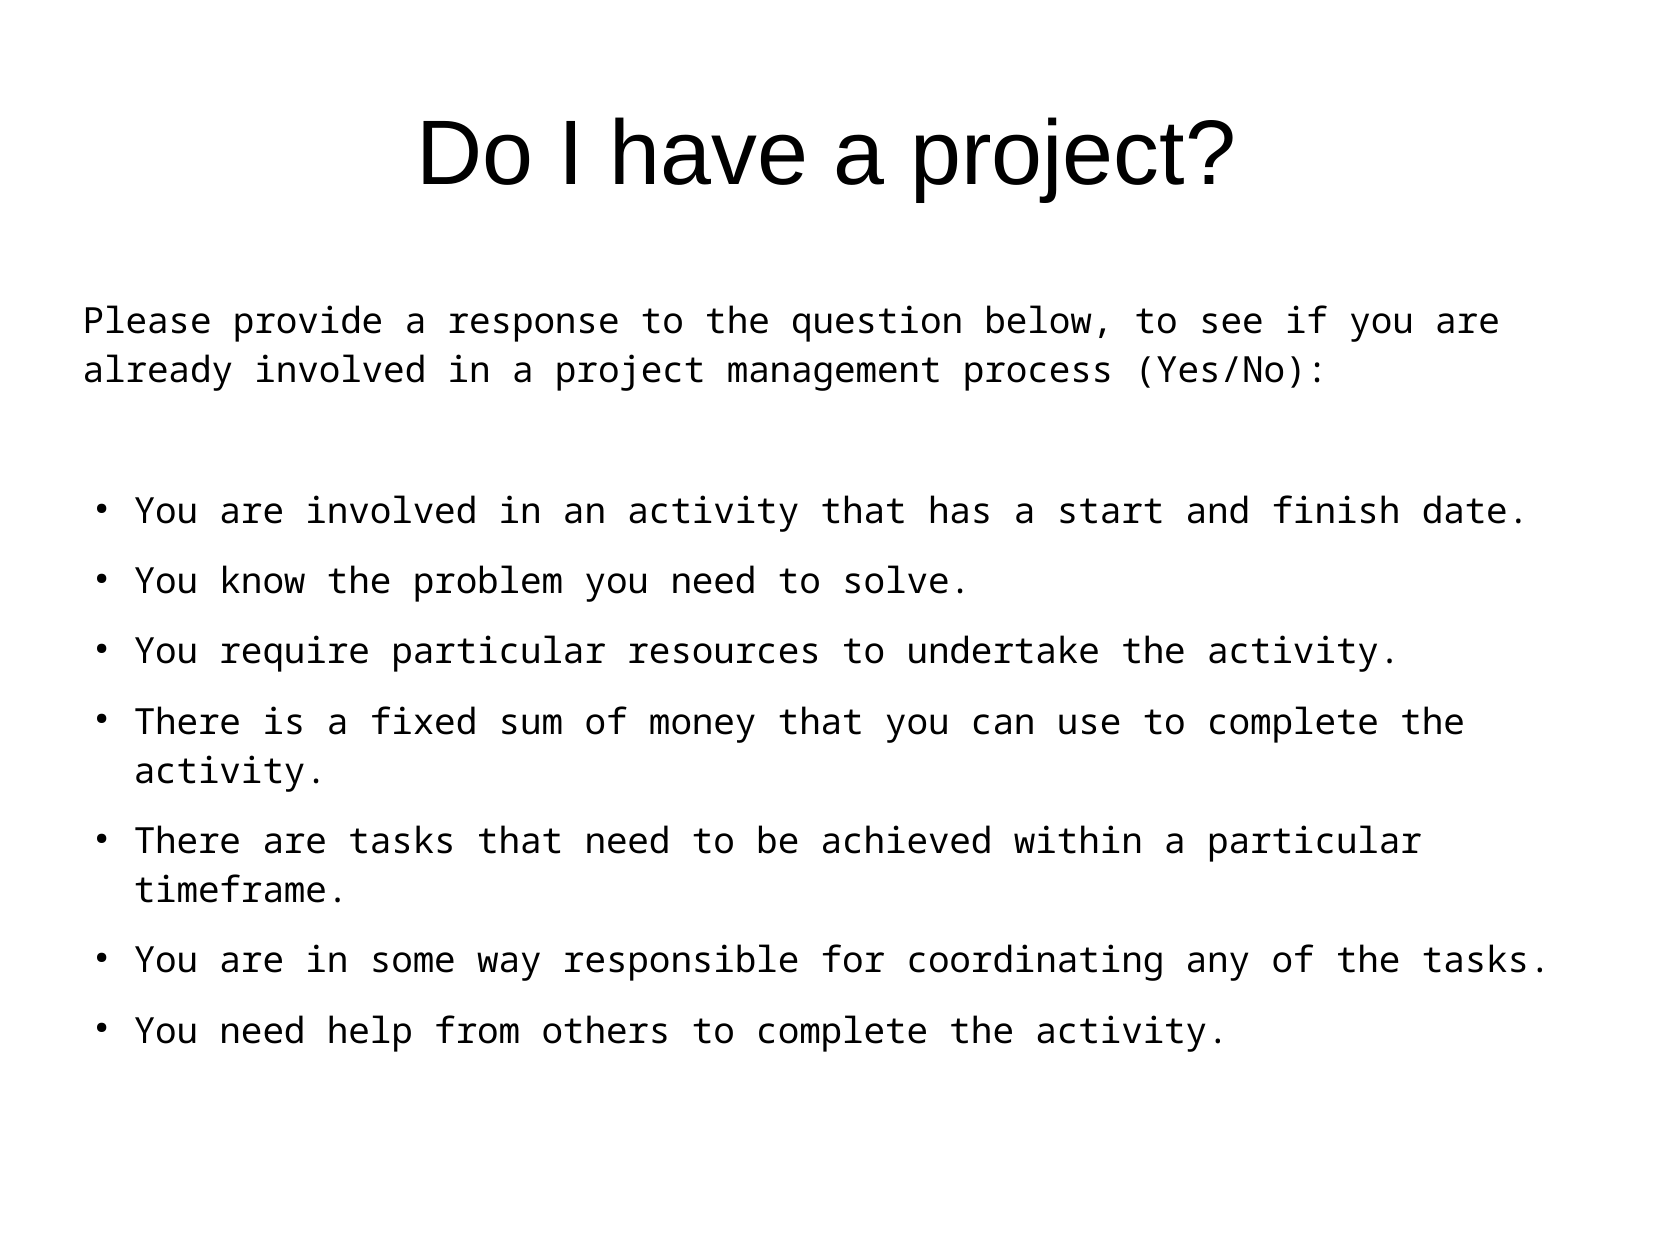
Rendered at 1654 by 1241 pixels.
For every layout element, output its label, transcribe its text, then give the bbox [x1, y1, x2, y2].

title Do I have a project? [82, 49, 1571, 257]
list Please provide a response to the question below, to see if you are already involved in a project management process (Yes/No): You are involved in an activity that has a start and finish date. You know the problem you need to solve. You require particular resources to undertake the activity. There is a fixed sum of money that you can use to complete the activity. There are tasks that need to be achieved within a particular timeframe. You are in some way responsible for coordinating any of the tasks. You need help from others to complete the activity. [82, 295, 1571, 1099]
